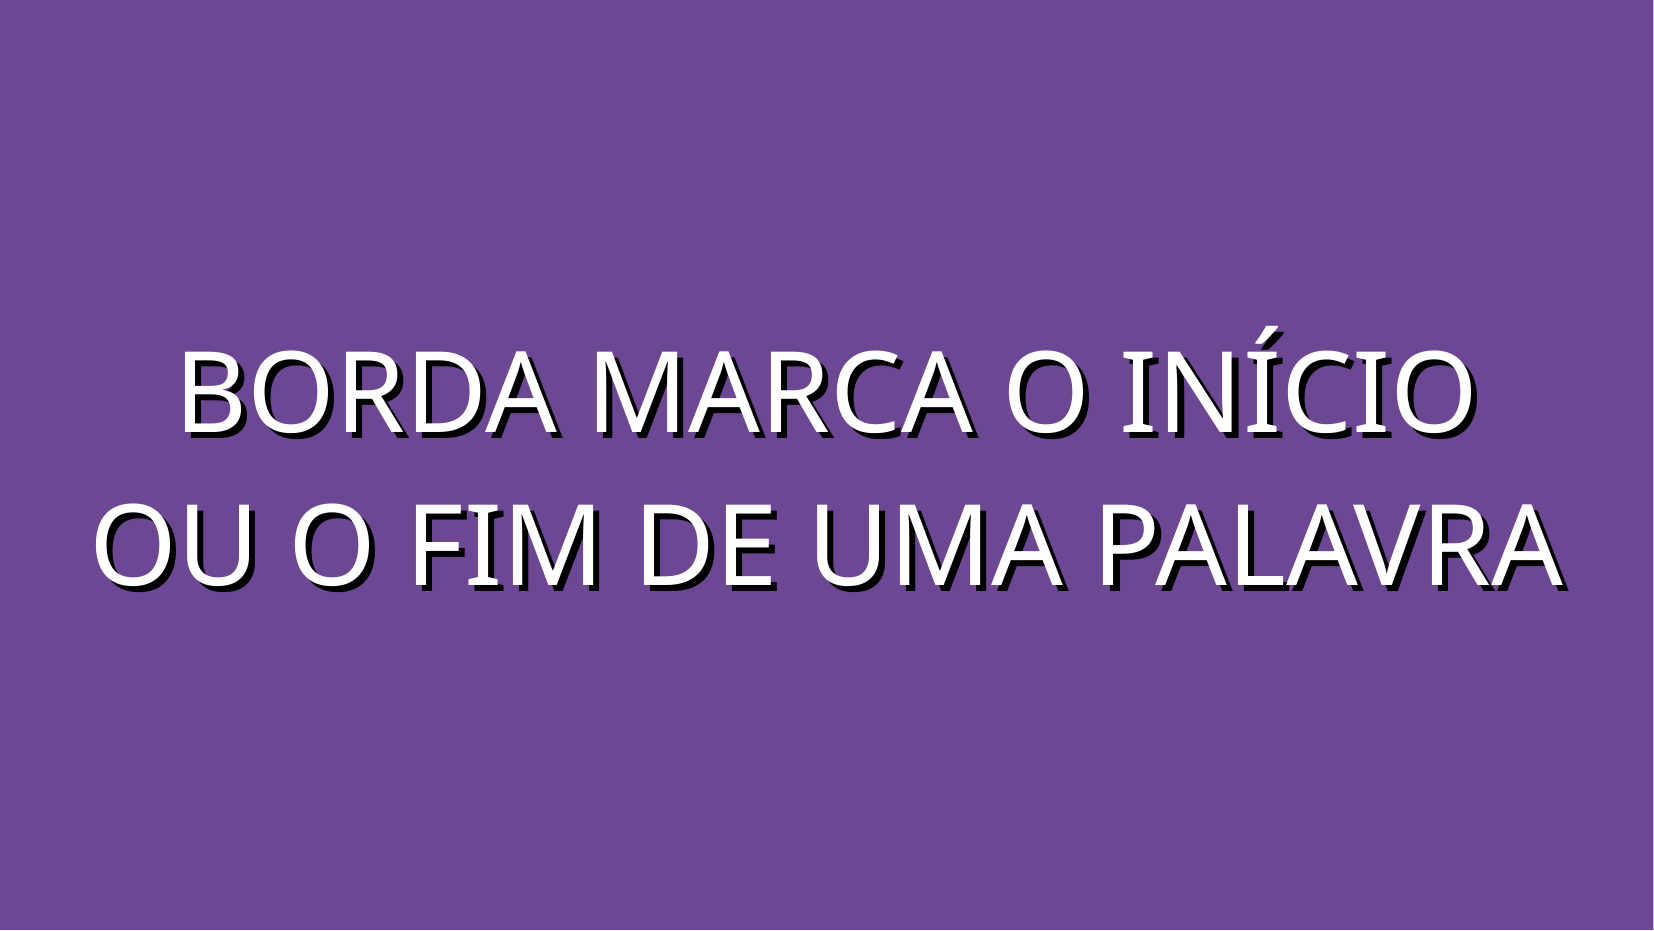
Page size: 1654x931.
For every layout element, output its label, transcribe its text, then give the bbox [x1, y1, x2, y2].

subtitle BORDA MARCA O INÍCIO OU O FIM DE UMA PALAVRA [82, 105, 1571, 826]
